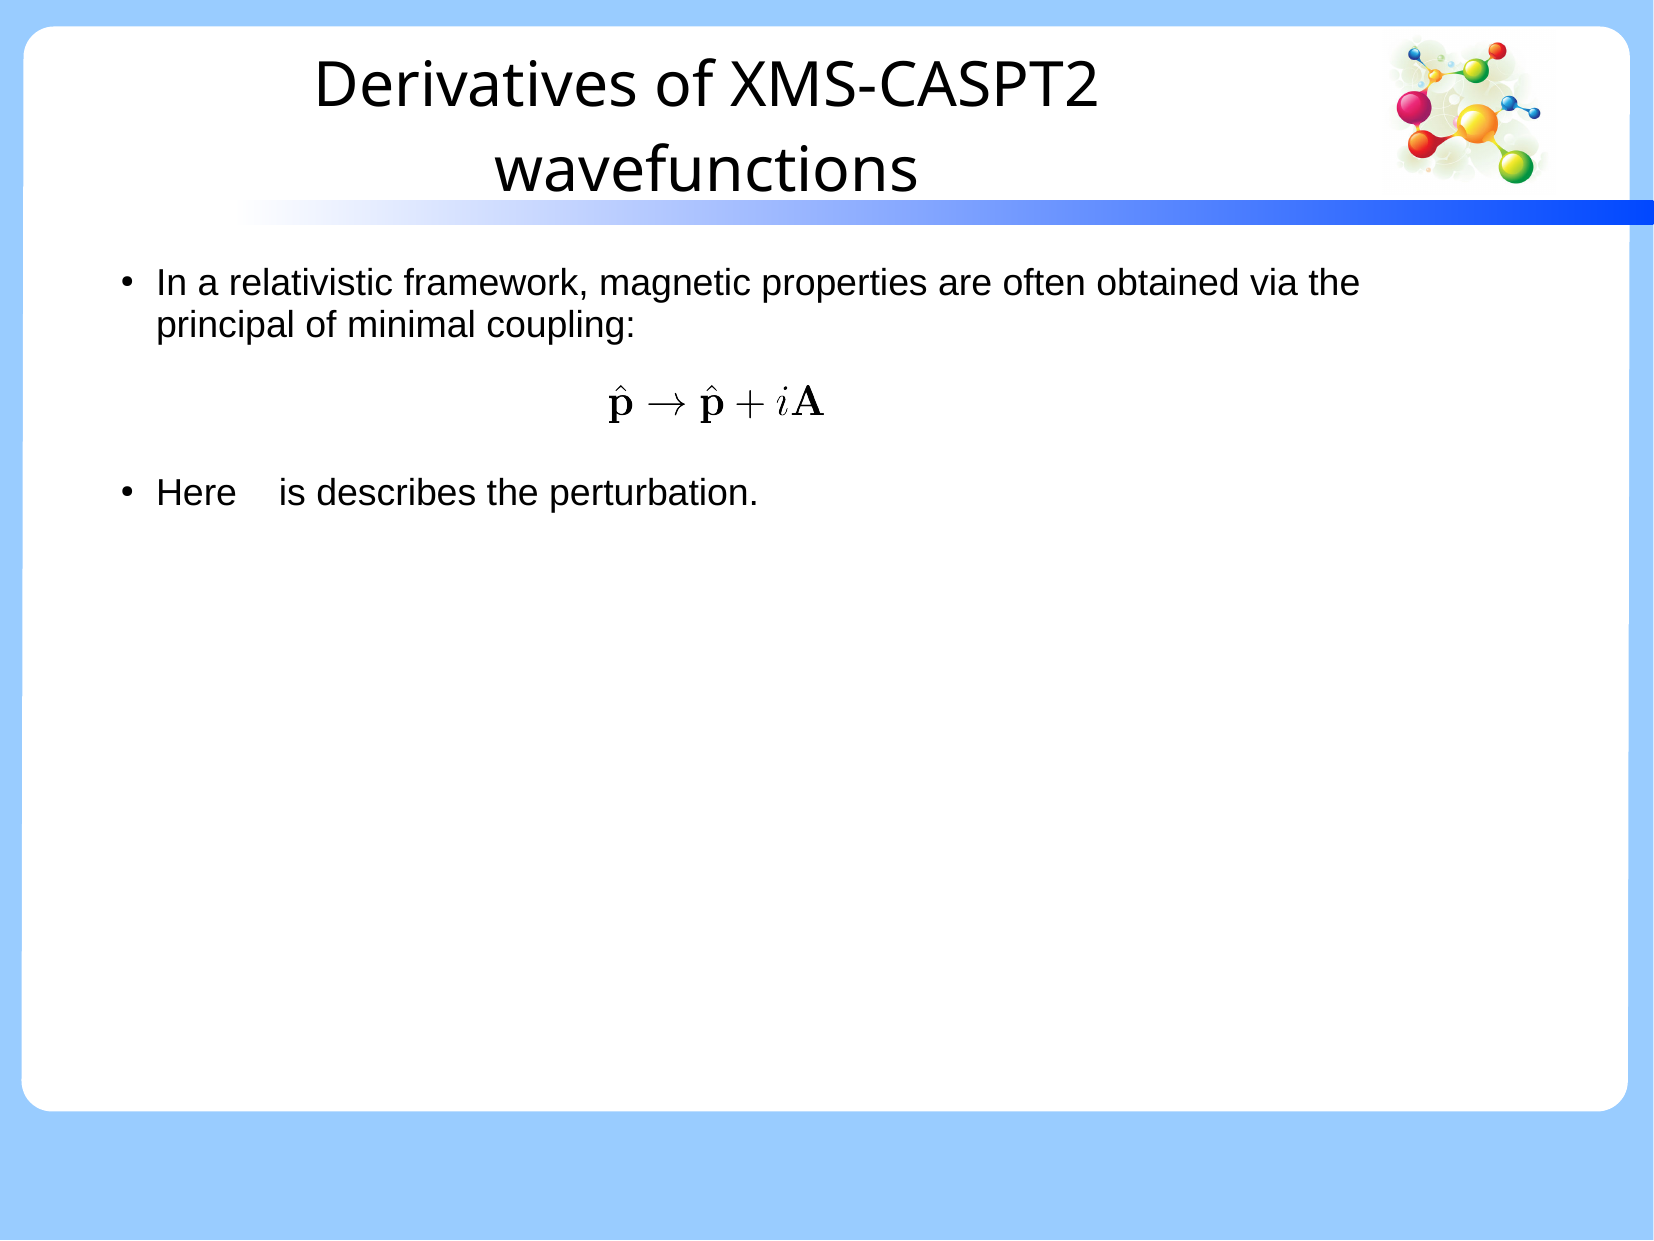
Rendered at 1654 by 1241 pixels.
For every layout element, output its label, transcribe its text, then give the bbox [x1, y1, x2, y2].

picture [609, 384, 824, 423]
title Derivatives of XMS-CASPT2 wavefunctions [82, 49, 1332, 201]
picture [1382, 29, 1556, 195]
text_box In a relativistic framework, magnetic properties are often obtained via the principal of minimal coupling: Here is describes the perturbation. [105, 253, 1456, 1096]
